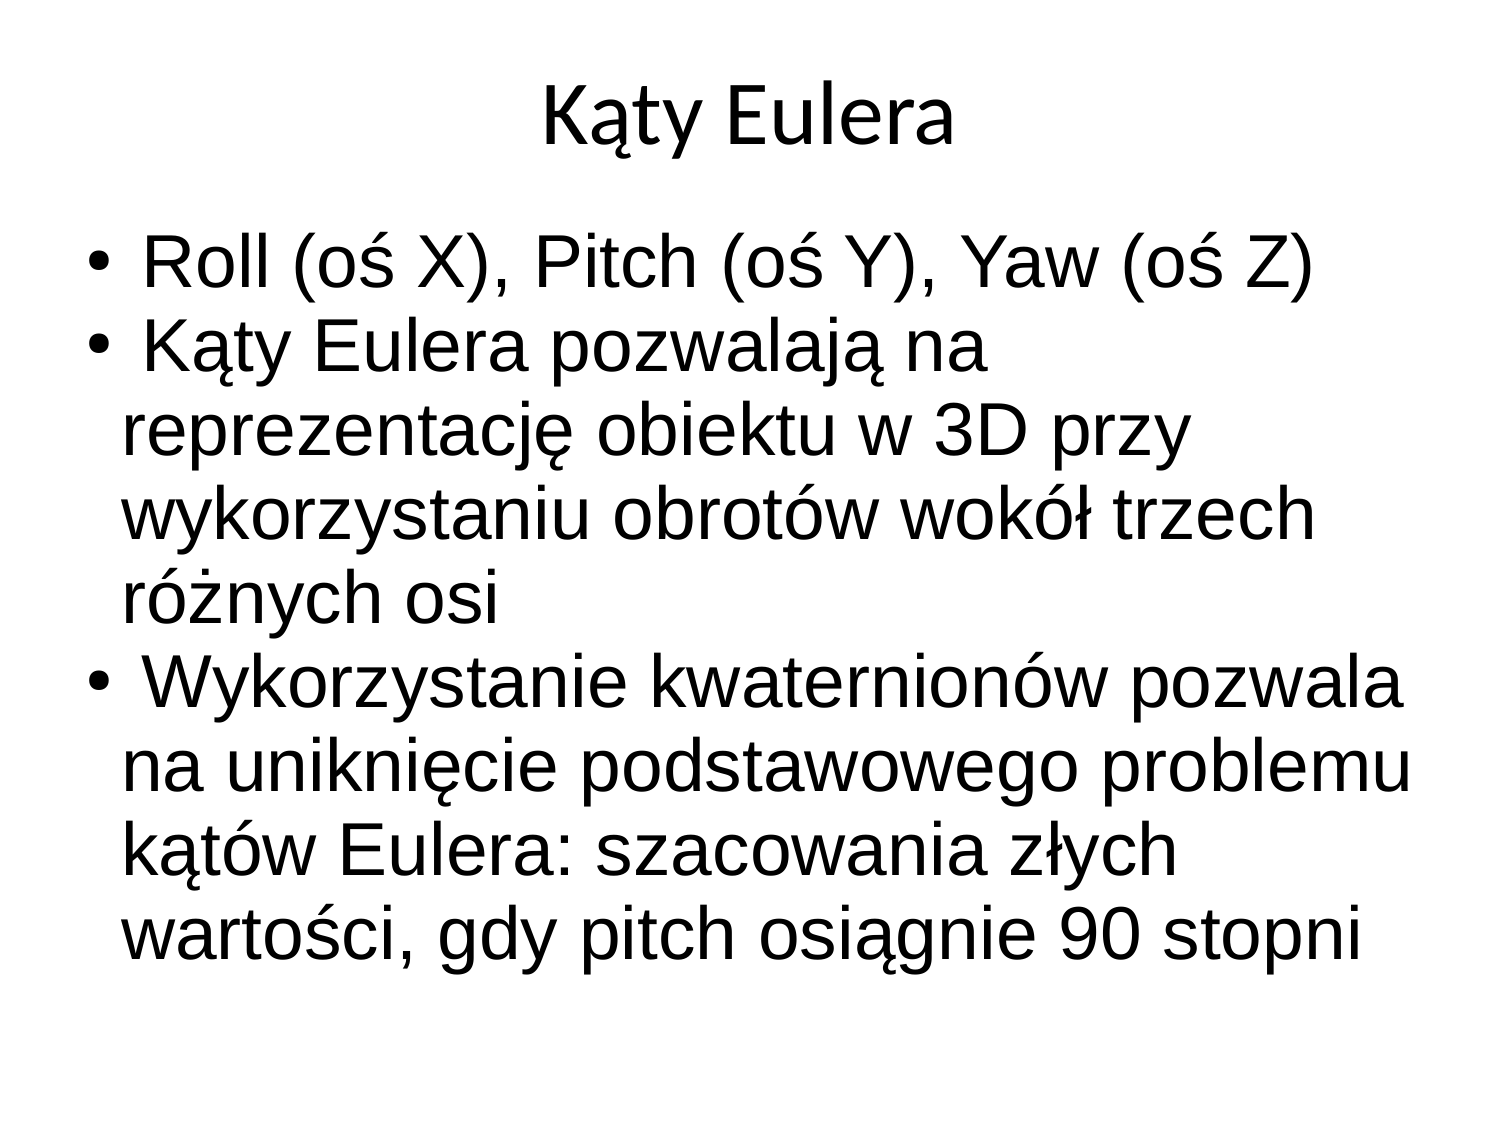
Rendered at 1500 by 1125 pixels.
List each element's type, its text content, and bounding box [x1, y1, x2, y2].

text_box Roll (oś X), Pitch (oś Y), Yaw (oś Z) Kąty Eulera pozwalają na reprezentację obiektu w 3D przy wykorzystaniu obrotów wokół trzech różnych osi Wykorzystanie kwaternionów pozwala na uniknięcie podstawowego problemu kątów Eulera: szacowania złych wartości, gdy pitch osiągnie 90 stopni [70, 212, 1453, 1087]
title Kąty Eulera [75, 45, 1425, 212]
